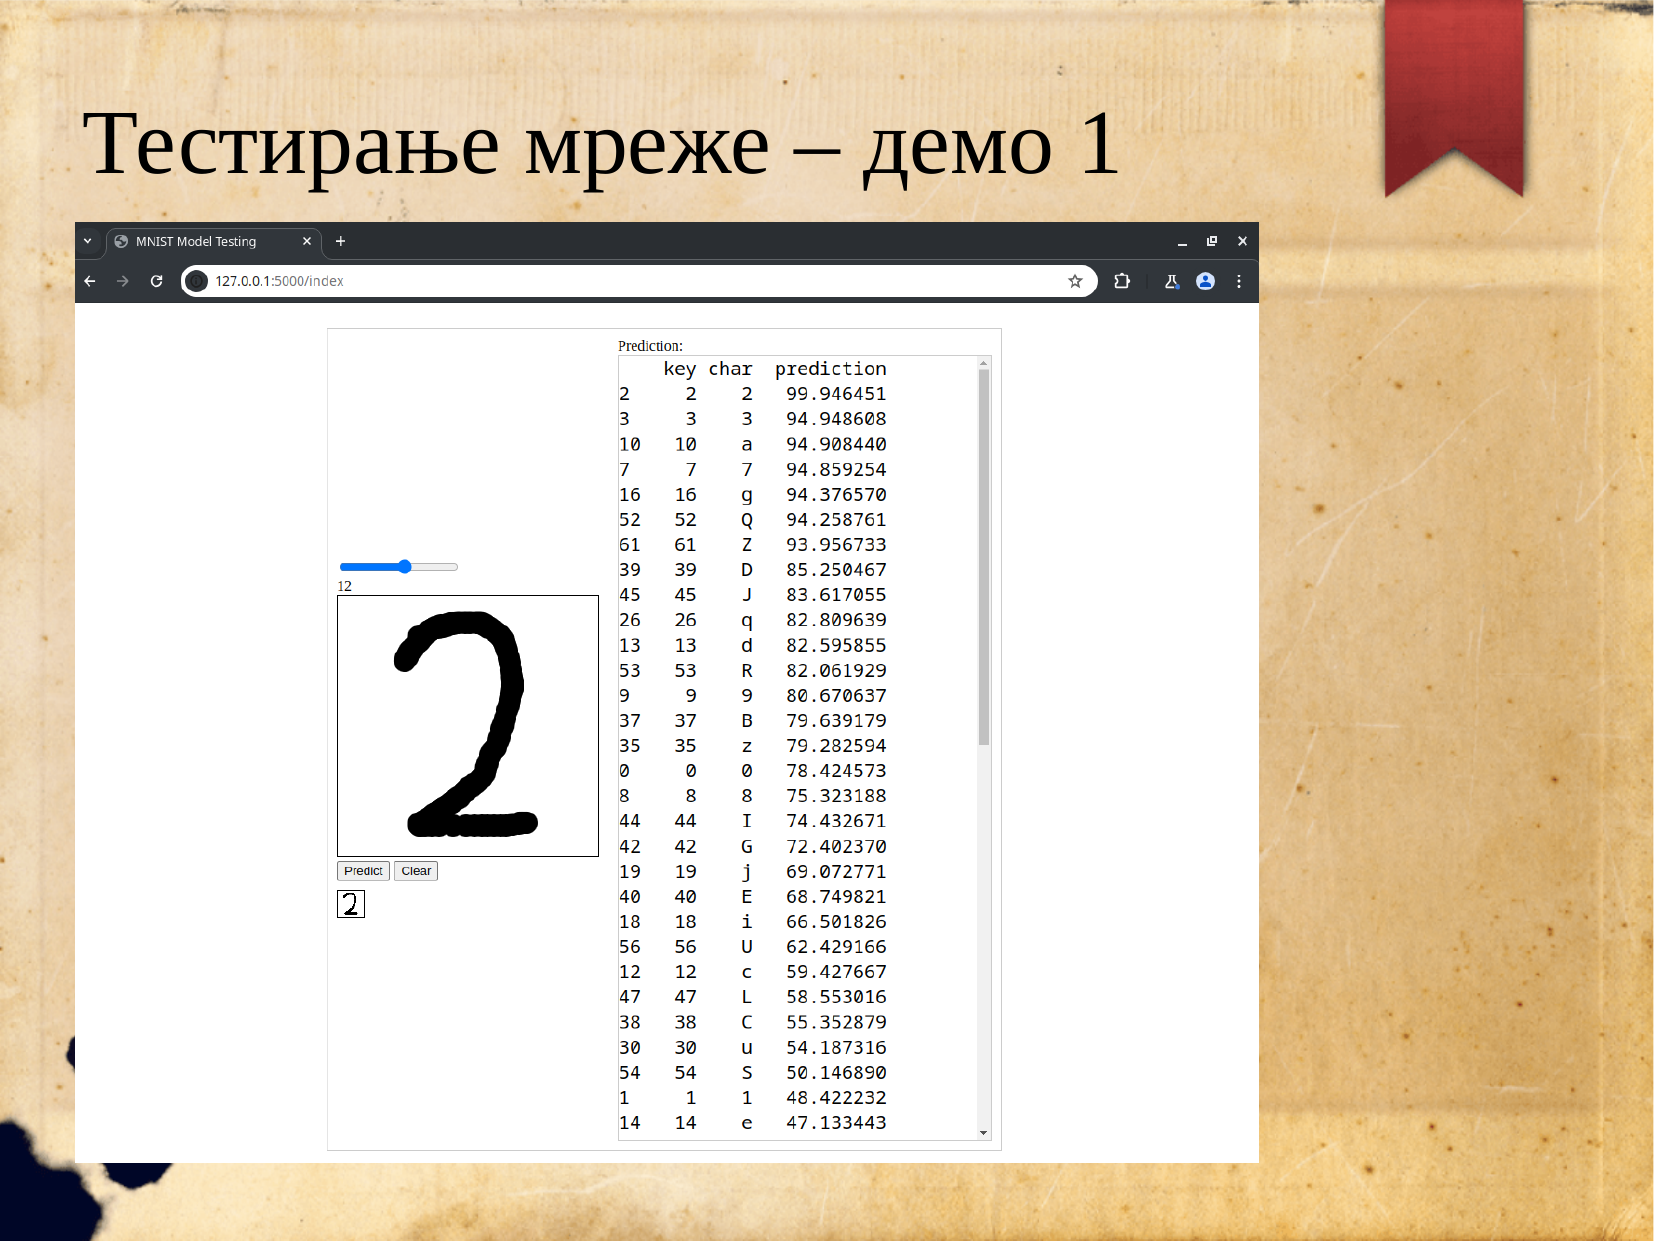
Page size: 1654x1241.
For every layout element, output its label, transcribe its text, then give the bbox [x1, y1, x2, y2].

picture [0, 0, 1654, 1241]
title Тестирање мреже – демо 1 [82, 41, 1501, 245]
